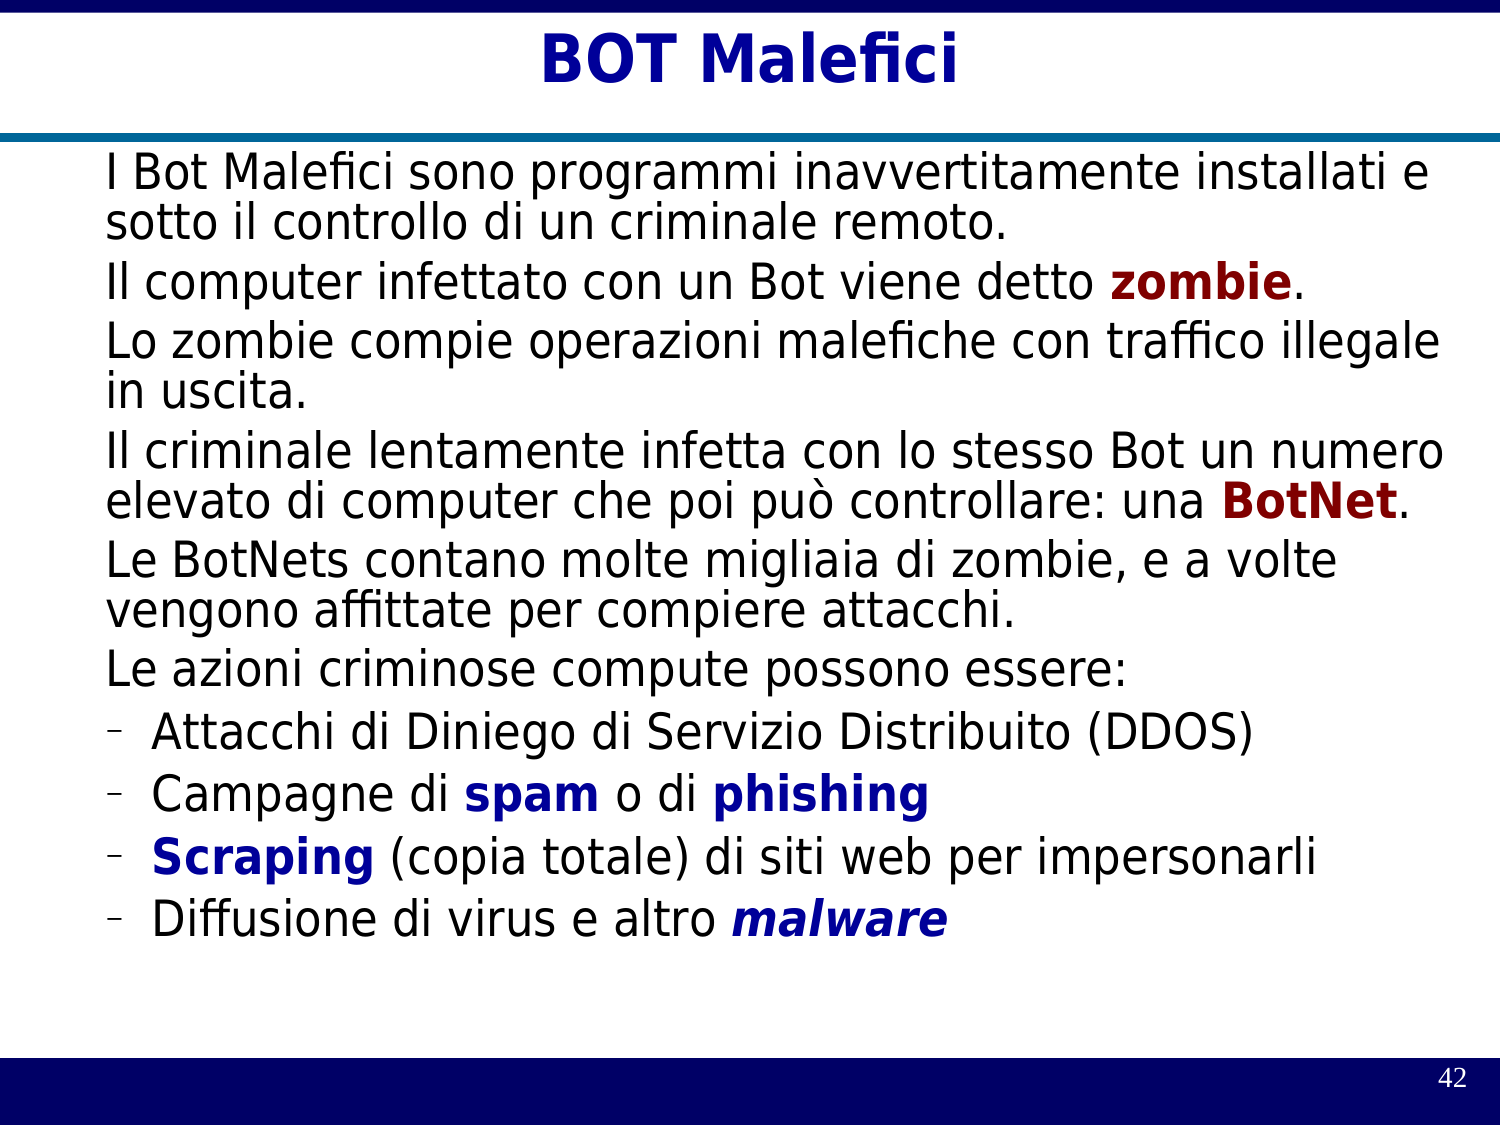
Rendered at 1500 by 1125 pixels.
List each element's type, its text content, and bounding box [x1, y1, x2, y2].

title BOT Malefici [30, 0, 1471, 126]
list I Bot Malefici sono programmi inavvertitamente installati e sotto il controllo di un criminale remoto. Il computer infettato con un Bot viene detto zombie. Lo zombie compie operazioni malefiche con traffico illegale in uscita. Il criminale lentamente infetta con lo stesso Bot un numero elevato di computer che poi può controllare: una BotNet. Le BotNets contano molte migliaia di zombie, e a volte vengono affittate per compiere attacchi. Le azioni criminose compute possono essere: Attacchi di Diniego di Servizio Distribuito (DDOS) Campagne di spam o di phishing Scraping (copia totale) di siti web per impersonarli Diffusione di virus e altro malware [30, 149, 1471, 1021]
